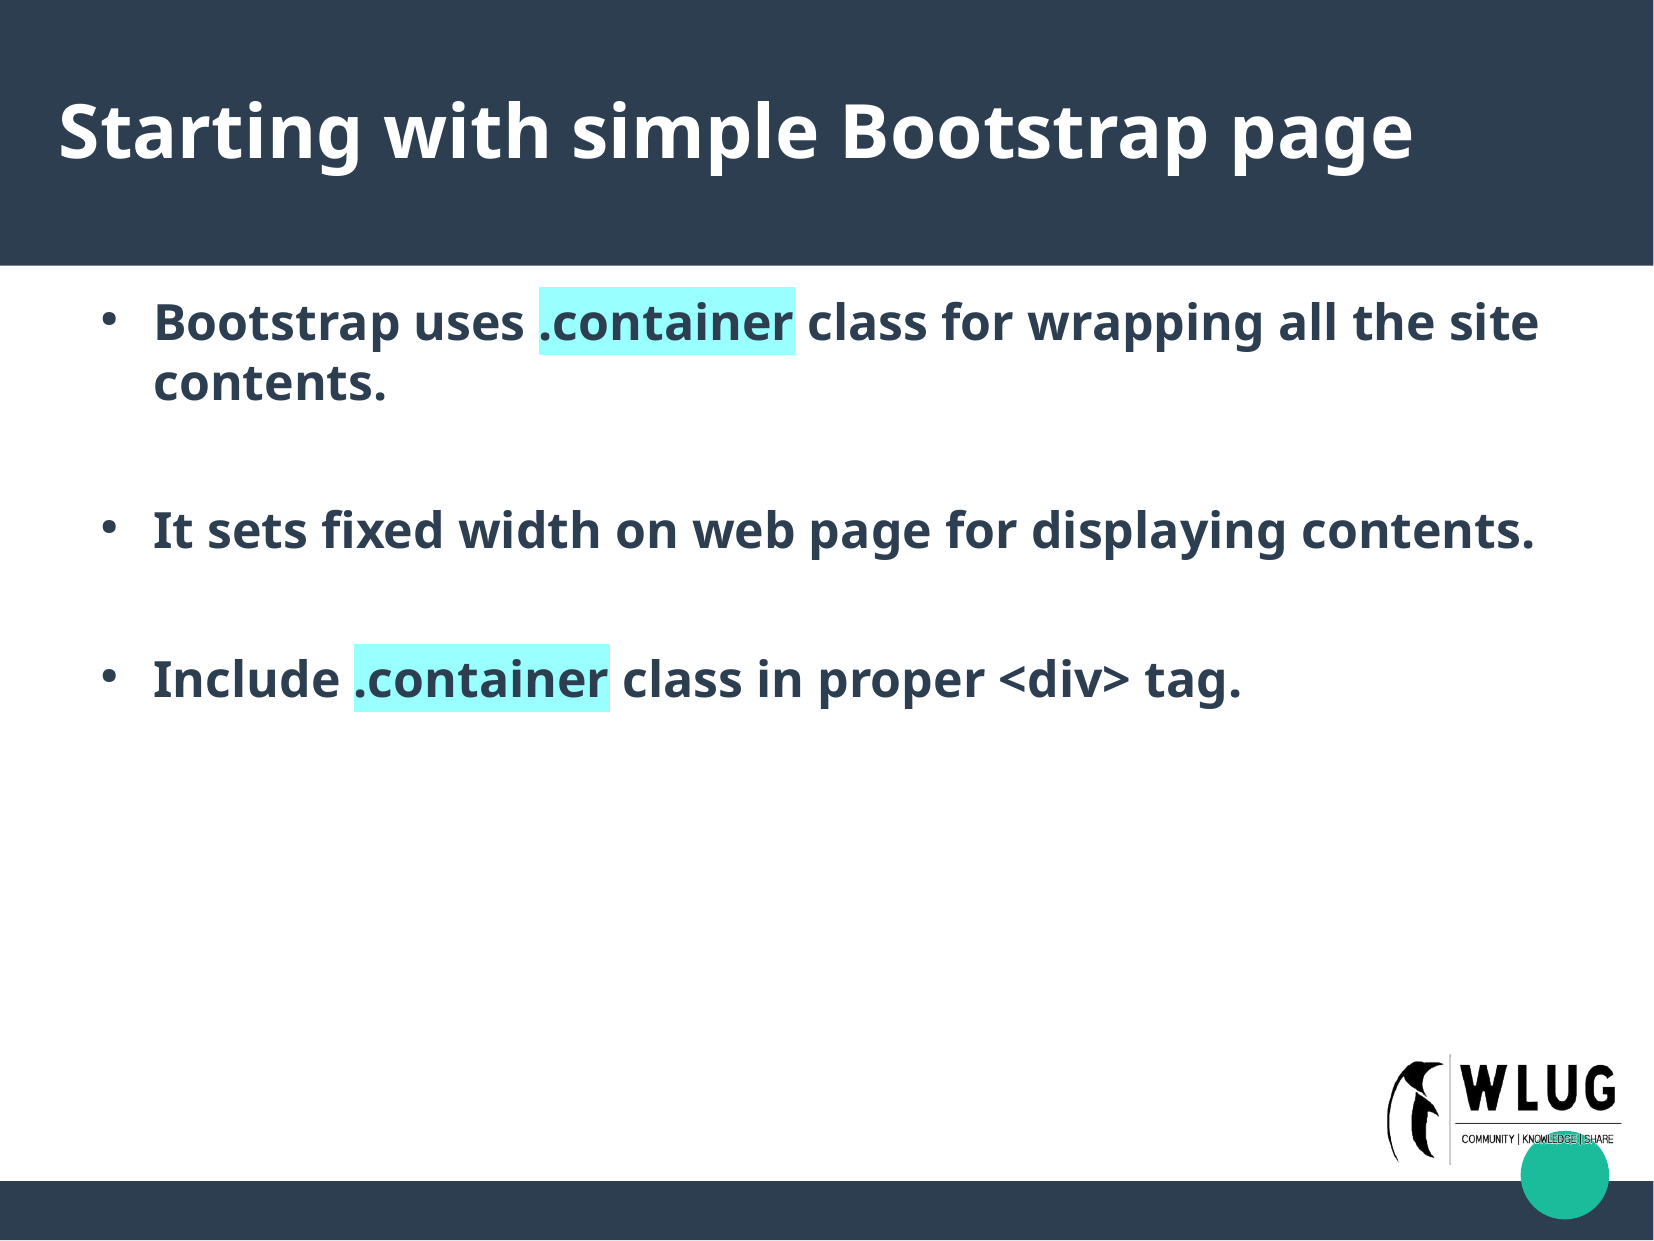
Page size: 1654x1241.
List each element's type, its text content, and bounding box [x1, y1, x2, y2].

title Starting with simple Bootstrap page [59, 49, 1595, 207]
picture [1371, 1046, 1630, 1170]
list Bootstrap uses .container class for wrapping all the site contents. It sets fixed width on web page for displaying contents. Include .container class in proper <div> tag. [82, 290, 1571, 1010]
